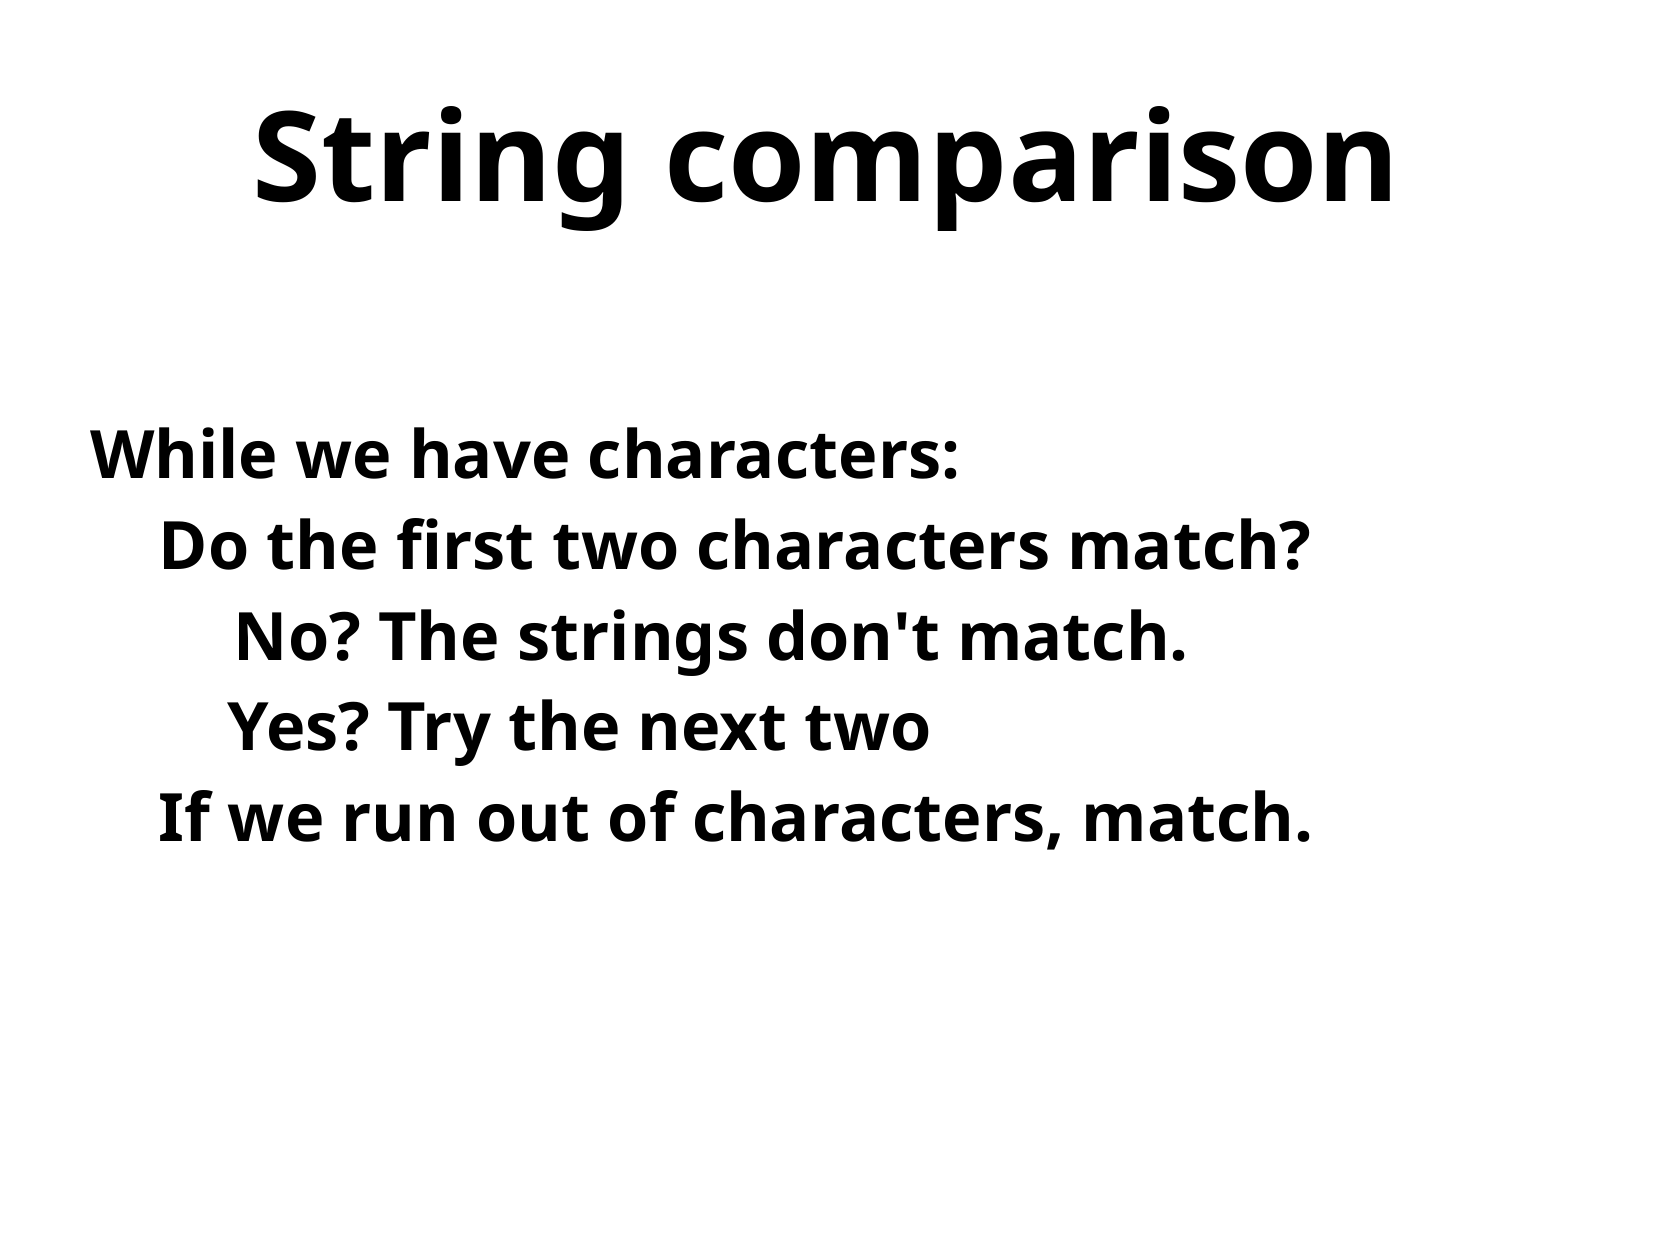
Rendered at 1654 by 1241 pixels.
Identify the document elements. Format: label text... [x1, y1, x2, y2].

subtitle While we have characters: Do the first two characters match? No? The strings don't match. Yes? Try the next two If we run out of characters, match. [90, 150, 1579, 1210]
title String comparison [82, 49, 1571, 257]
